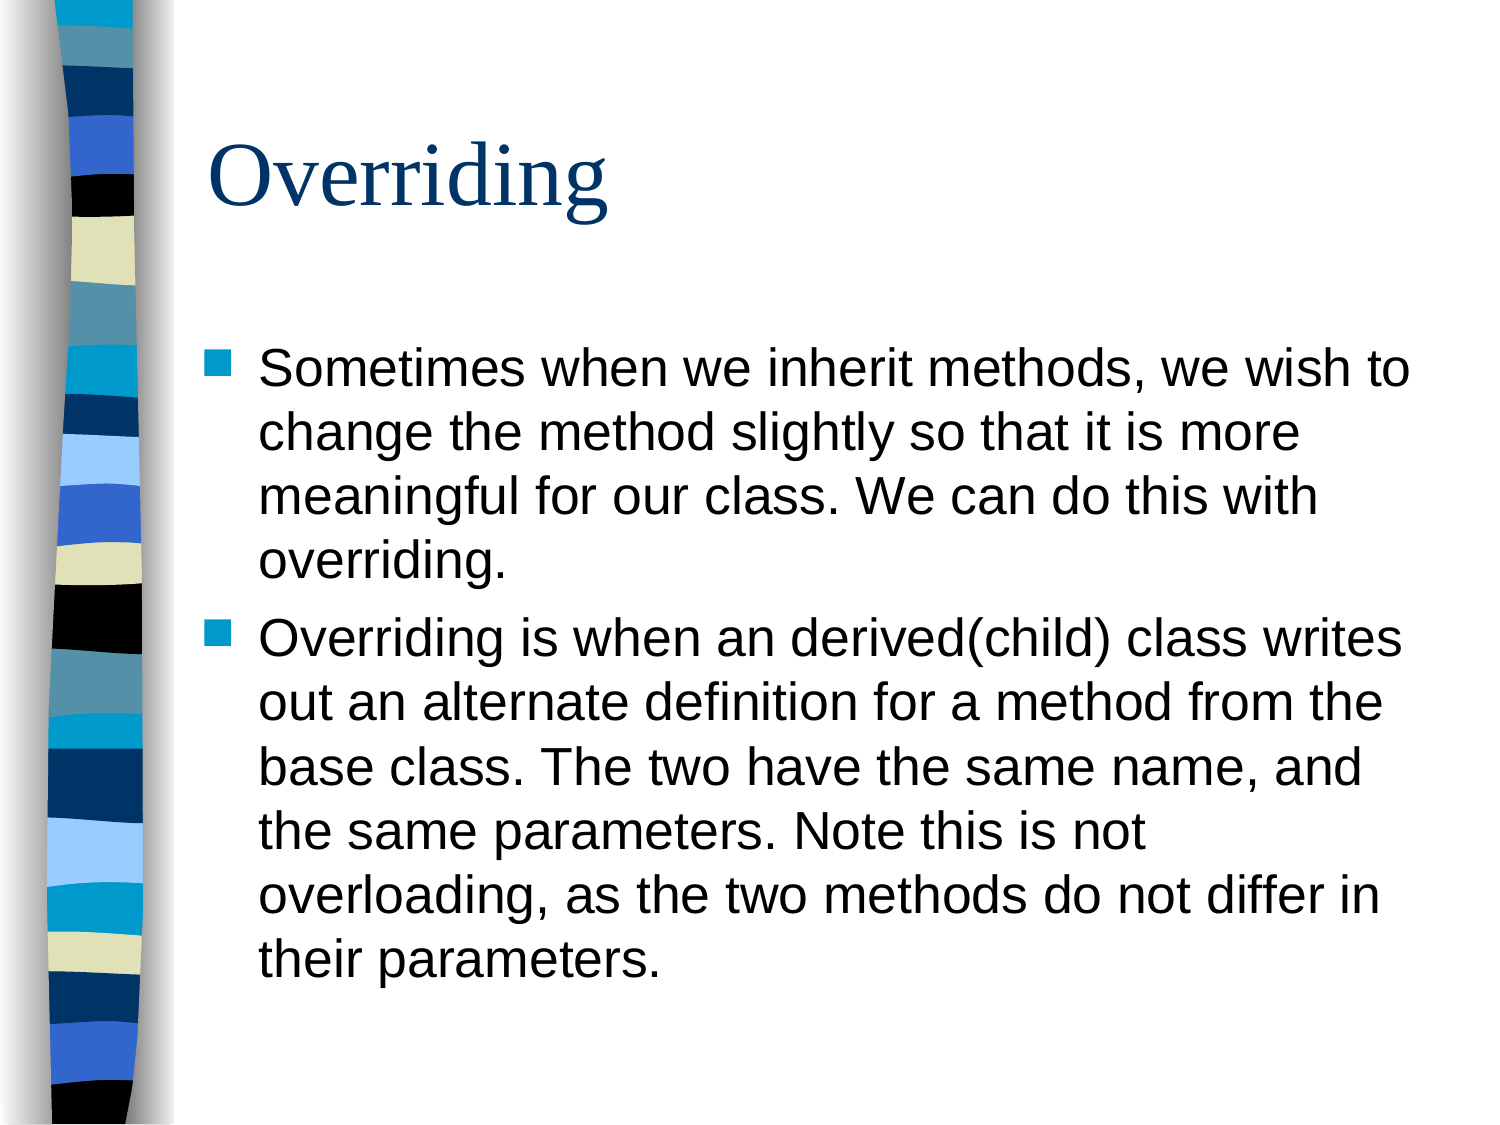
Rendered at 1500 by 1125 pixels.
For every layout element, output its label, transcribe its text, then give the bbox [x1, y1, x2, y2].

title Overriding [192, 74, 1468, 263]
list Sometimes when we inherit methods, we wish to change the method slightly so that it is more meaningful for our class. We can do this with overriding. Overriding is when an derived(child) class writes out an alternate definition for a method from the base class. The two have the same name, and the same parameters. Note this is not overloading, as the two methods do not differ in their parameters. [192, 324, 1468, 1000]
